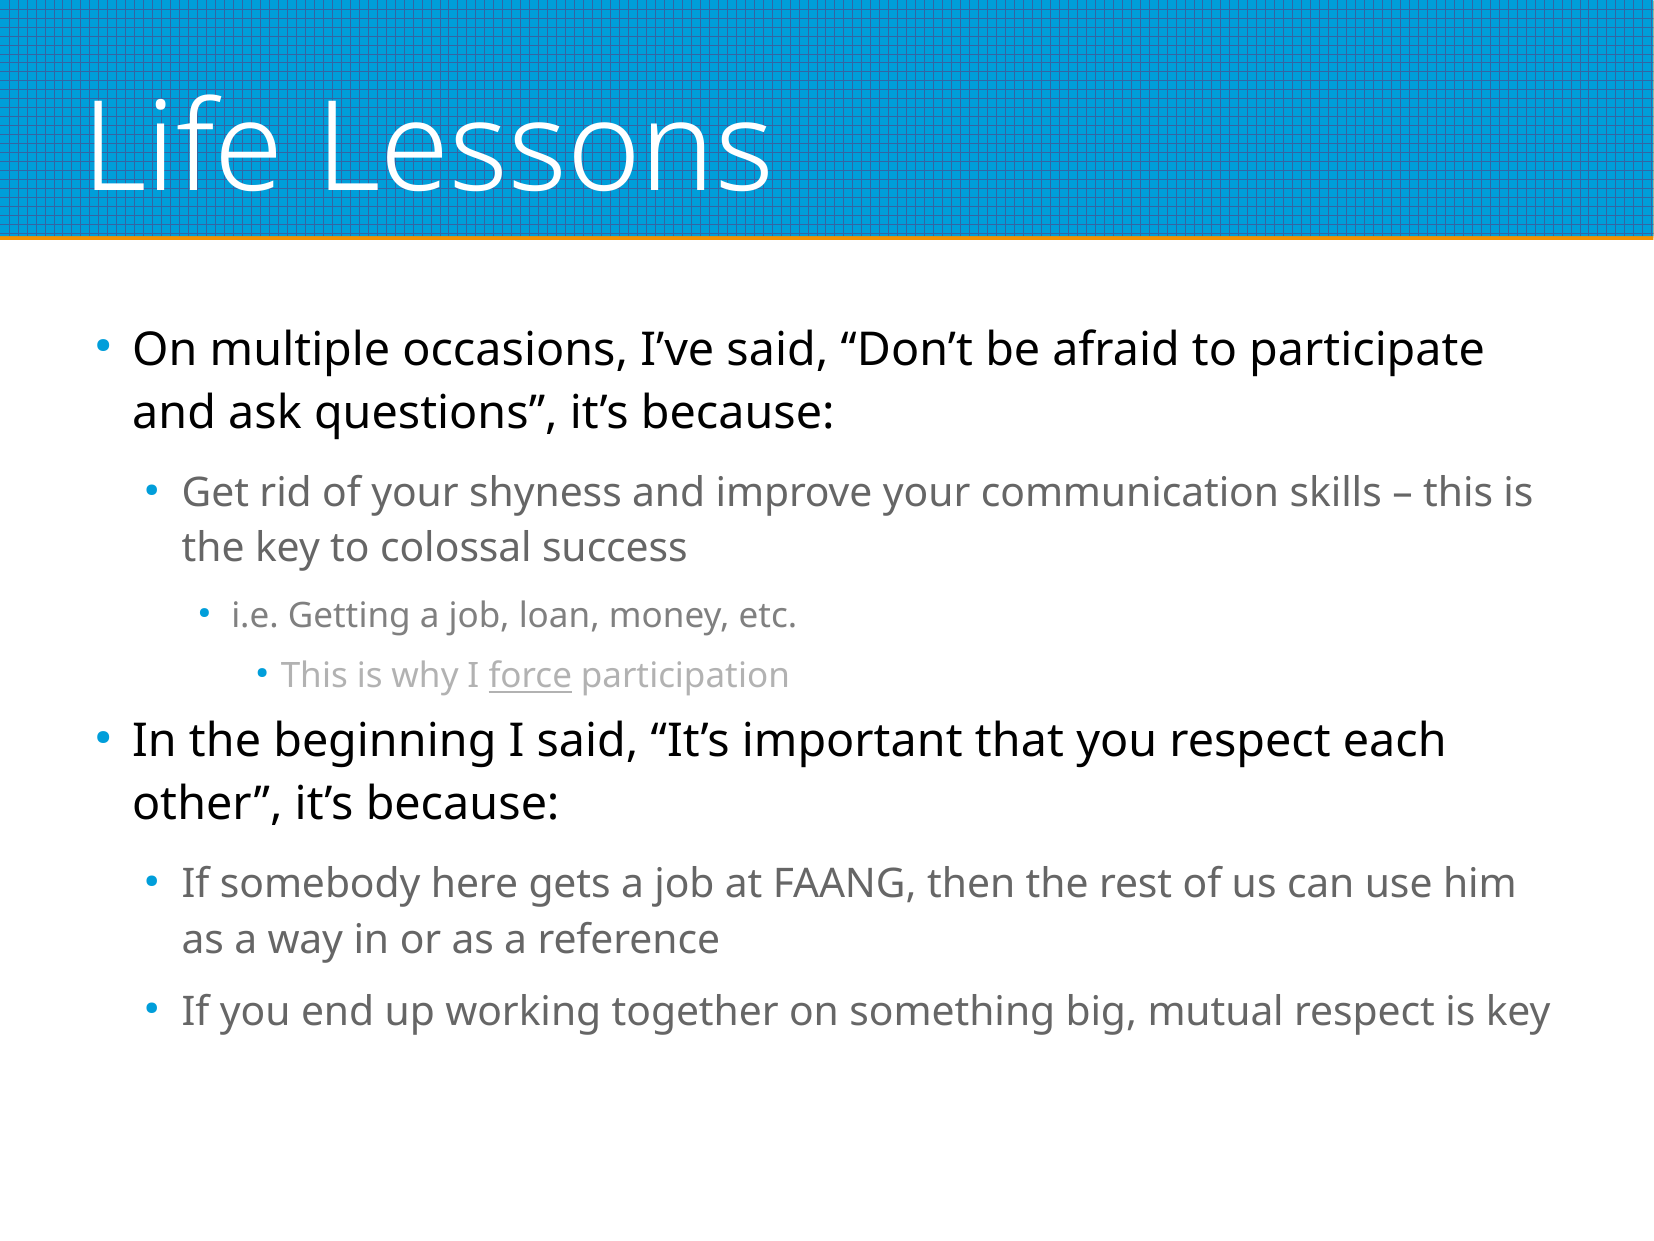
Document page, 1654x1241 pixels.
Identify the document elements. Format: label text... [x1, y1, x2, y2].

title Life Lessons [82, 19, 1571, 227]
list On multiple occasions, I’ve said, ‘‘Don’t be afraid to participate and ask questions’’, it’s because: Get rid of your shyness and improve your communication skills – this is the key to colossal success i.e. Getting a job, loan, money, etc. This is why I force participation In the beginning I said, ‘‘It’s important that you respect each other’’, it’s because: If somebody here gets a job at FAANG, then the rest of us can use him as a way in or as a reference If you end up working together on something big, mutual respect is key [82, 314, 1563, 1063]
